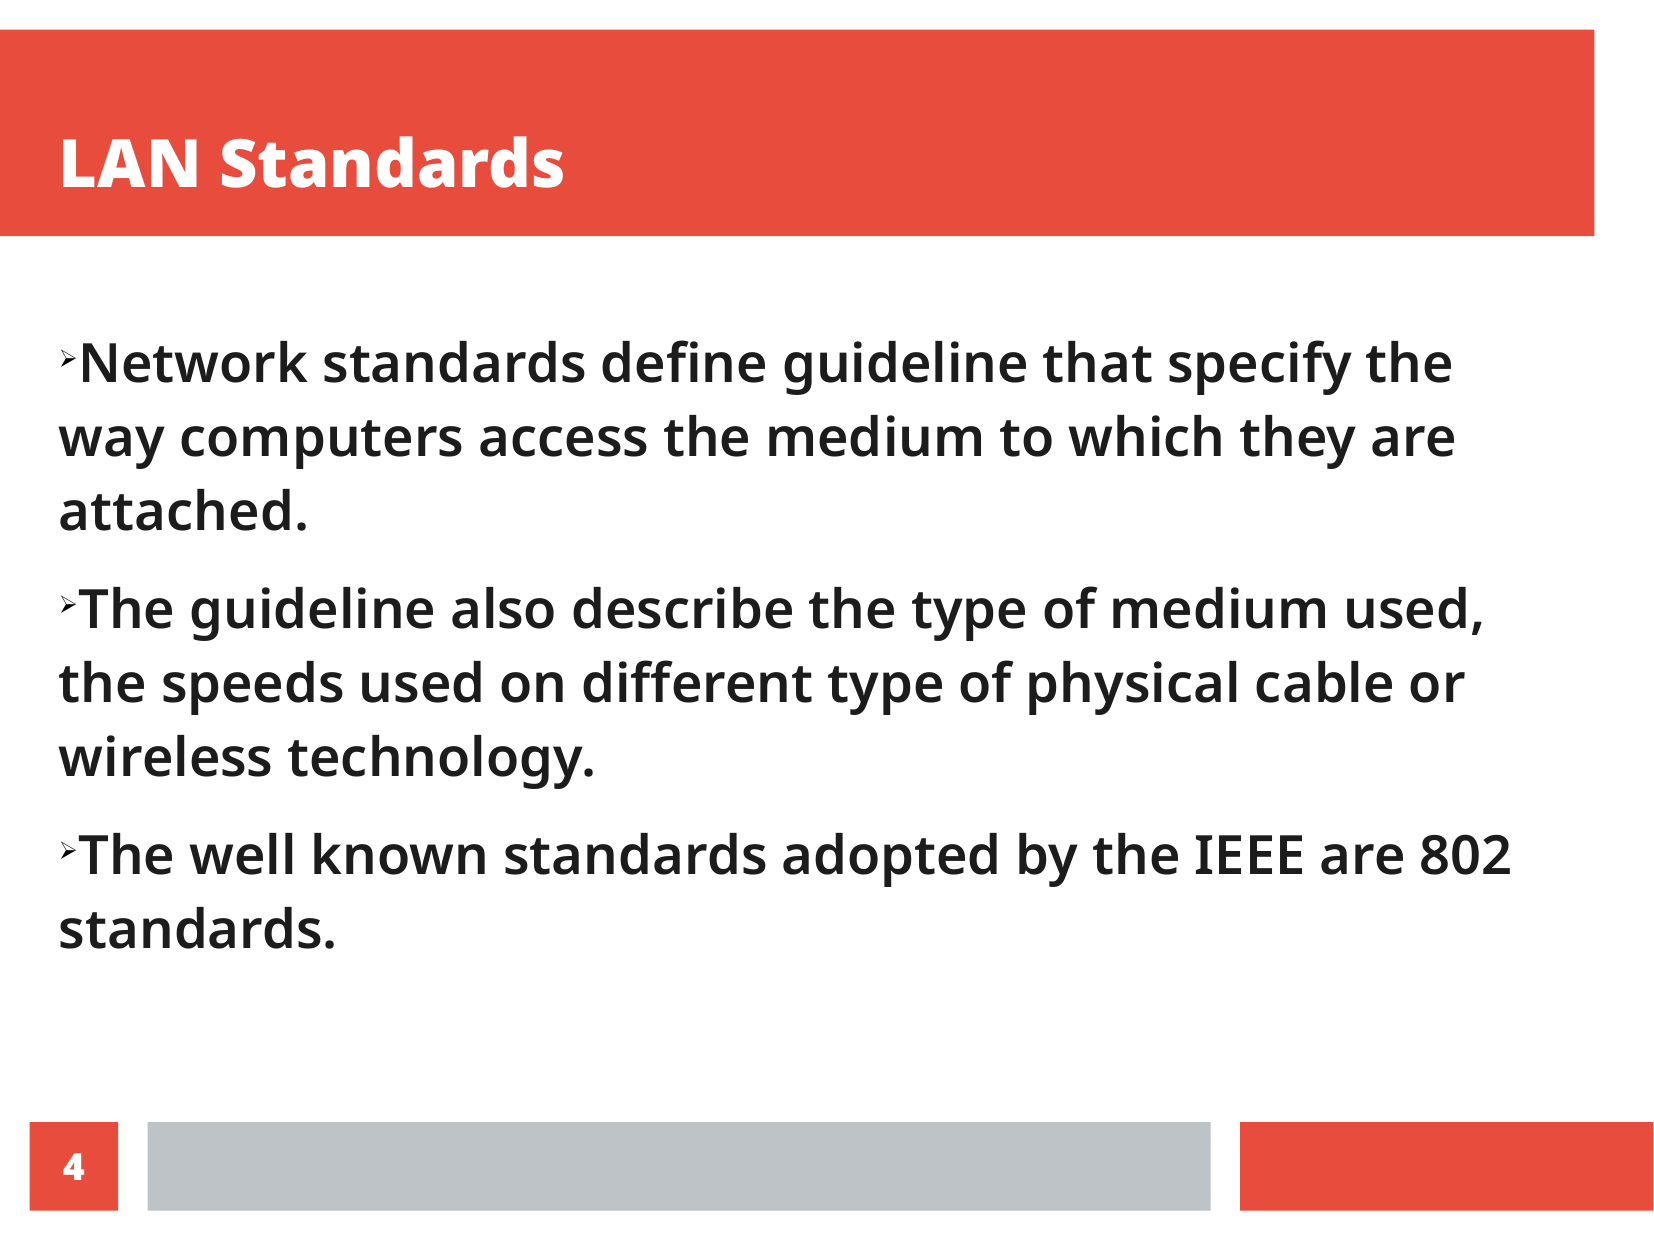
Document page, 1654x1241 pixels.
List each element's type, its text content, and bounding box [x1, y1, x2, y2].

list Network standards define guideline that specify the way computers access the medium to which they are attached. The guideline also describe the type of medium used, the speeds used on different type of physical cable or wireless technology. The well known standards adopted by the IEEE are 802 standards. [59, 324, 1565, 1093]
title LAN Standards [59, 59, 1595, 207]
